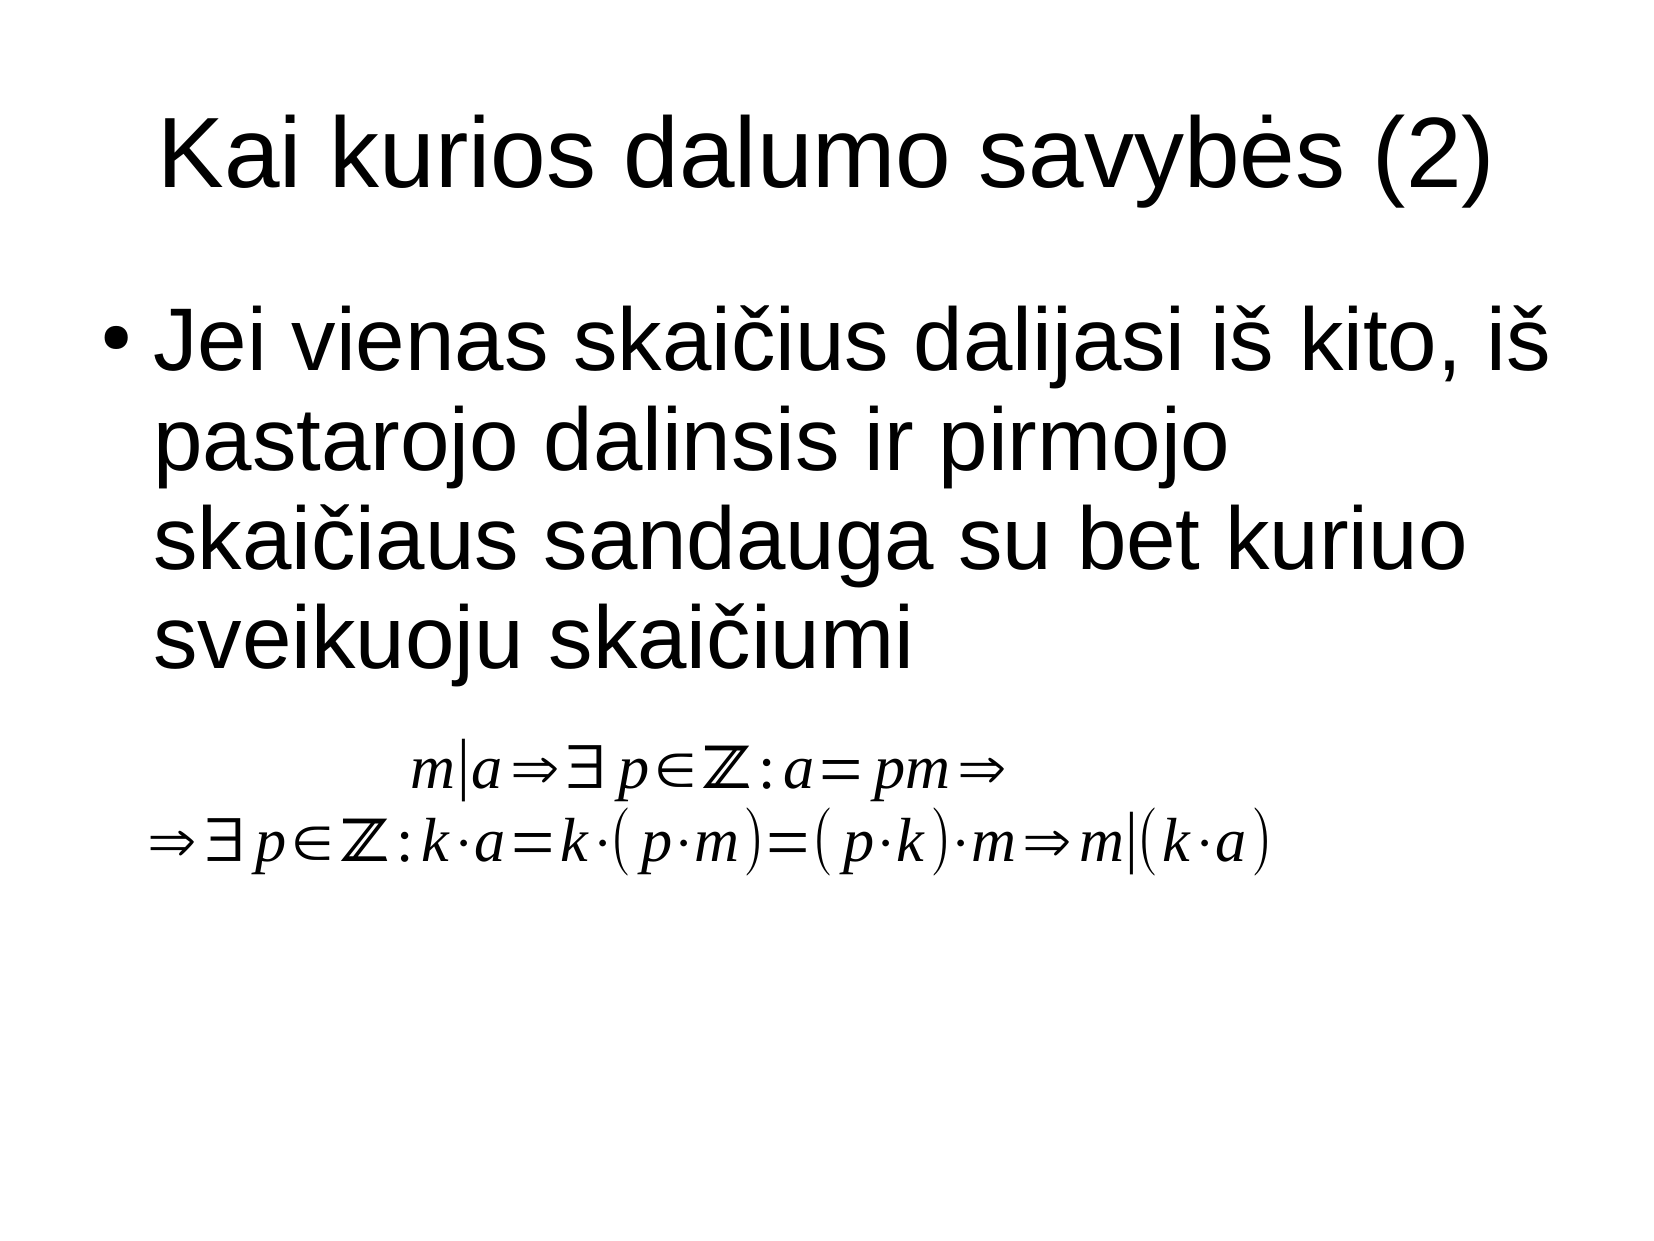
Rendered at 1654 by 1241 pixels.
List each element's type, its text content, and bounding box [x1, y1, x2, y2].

chart [141, 732, 1278, 881]
list Jei vienas skaičius dalijasi iš kito, iš pastarojo dalinsis ir pirmojo skaičiaus sandauga su bet kuriuo sveikuoju skaičiumi [82, 290, 1571, 1010]
title Kai kurios dalumo savybės (2) [82, 49, 1571, 257]
